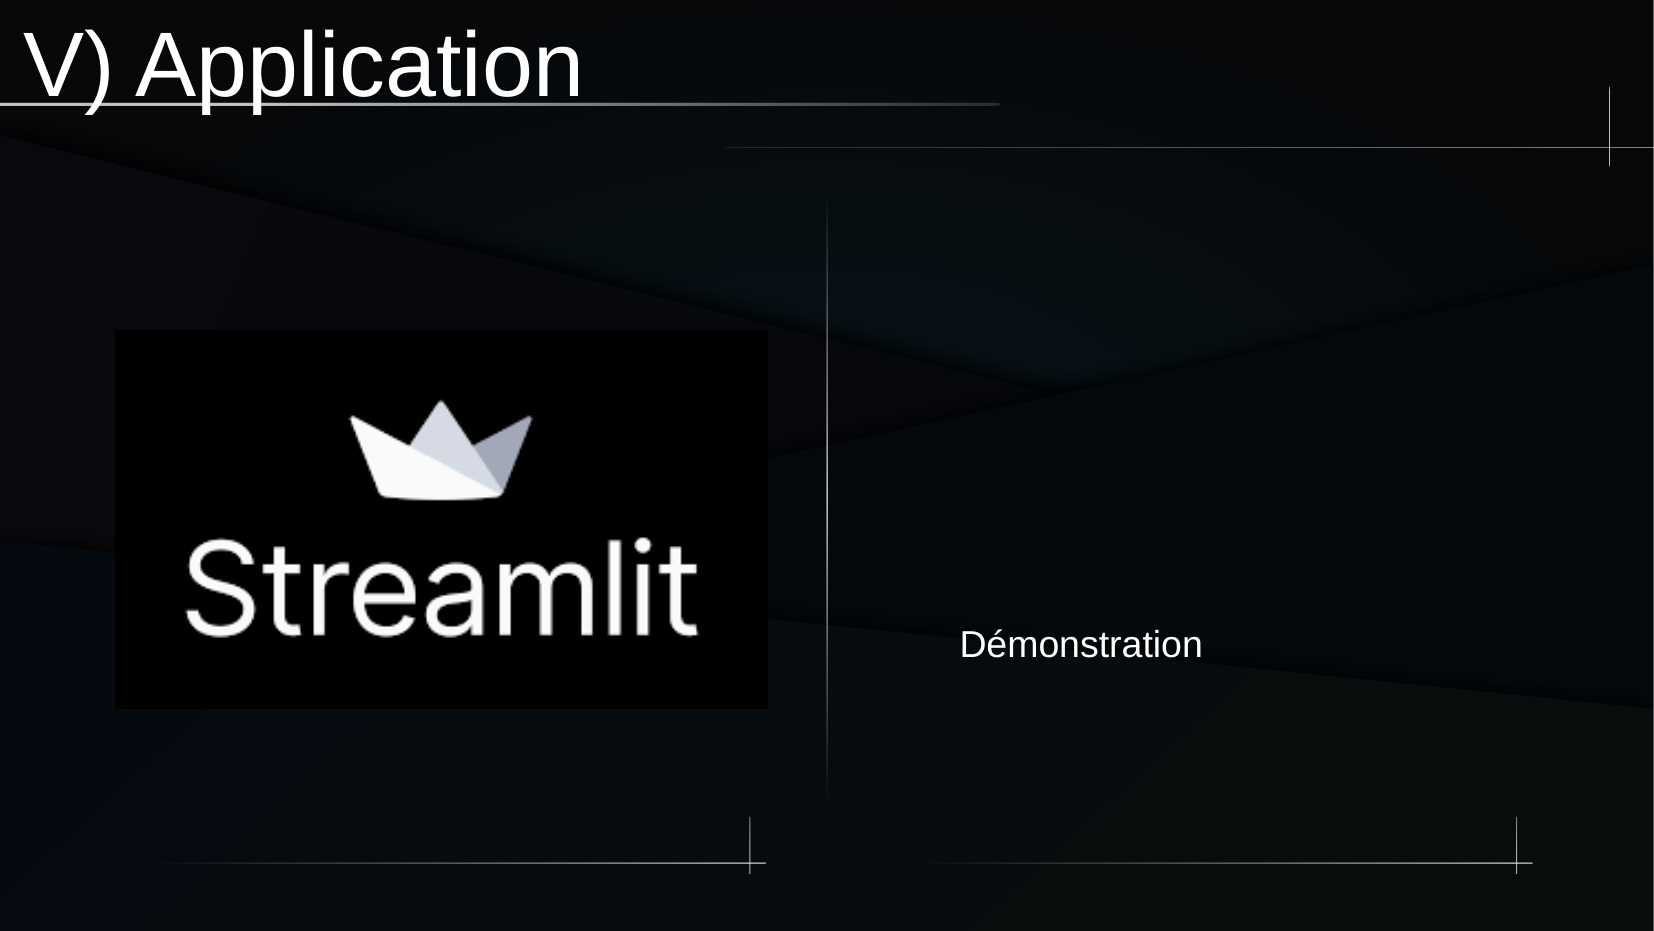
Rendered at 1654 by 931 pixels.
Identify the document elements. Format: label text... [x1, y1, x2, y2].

text_box Démonstration [944, 616, 1654, 674]
title V) Application [23, 11, 1589, 119]
picture [0, 0, 1654, 931]
